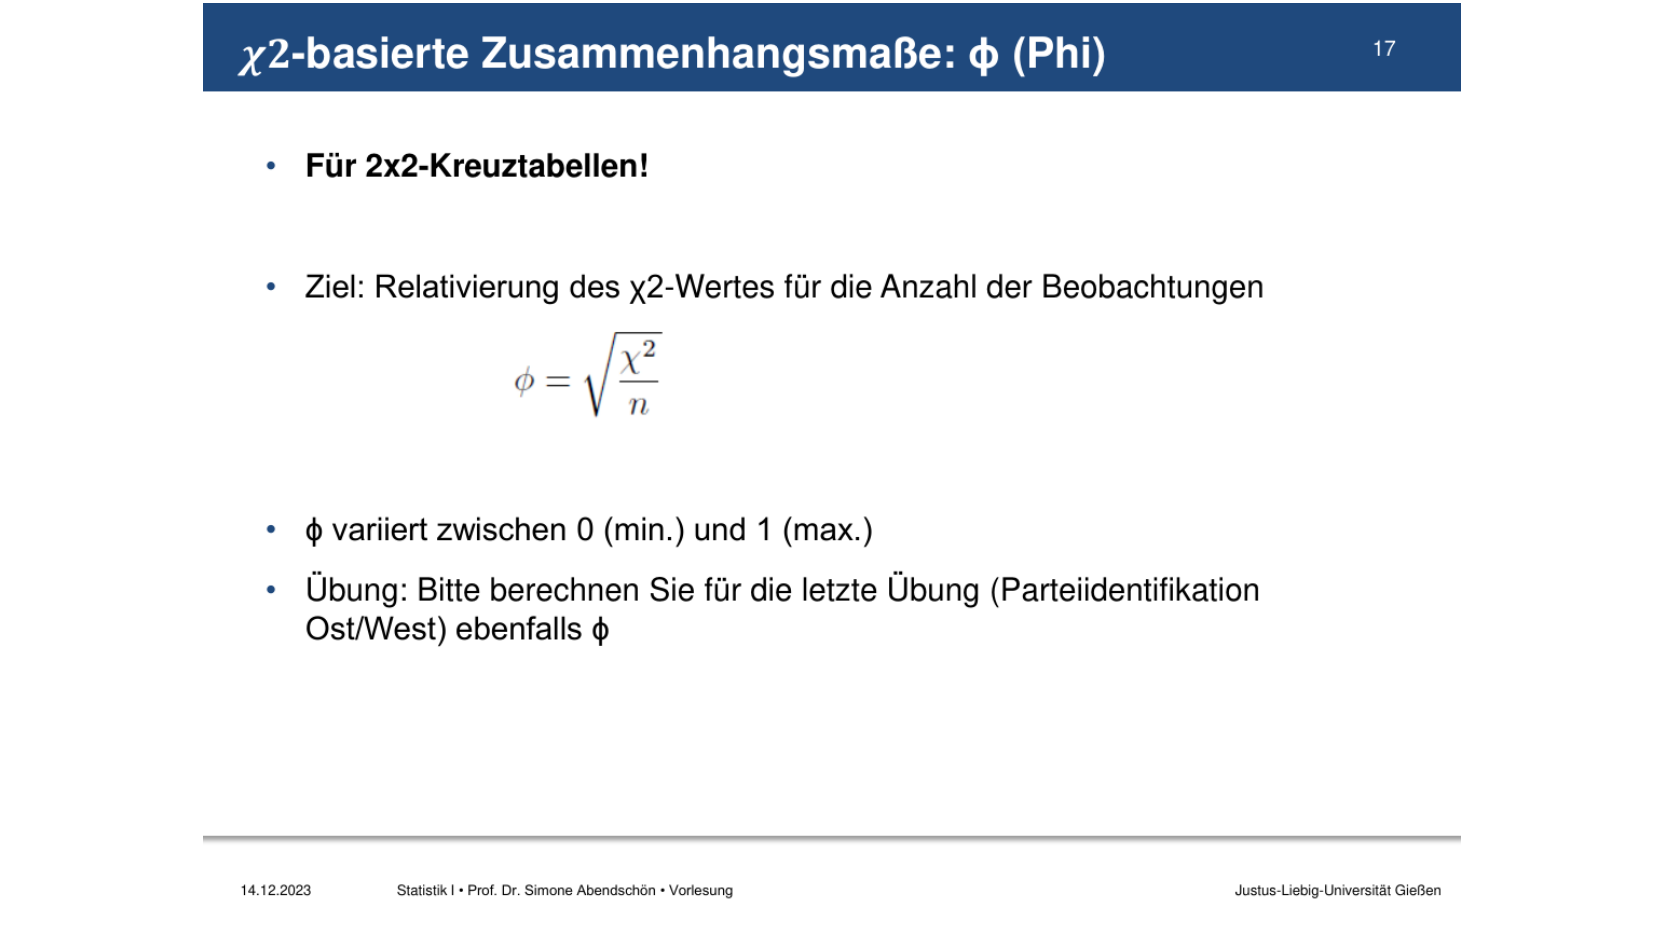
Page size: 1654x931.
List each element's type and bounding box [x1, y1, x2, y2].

picture [203, 3, 1461, 931]
